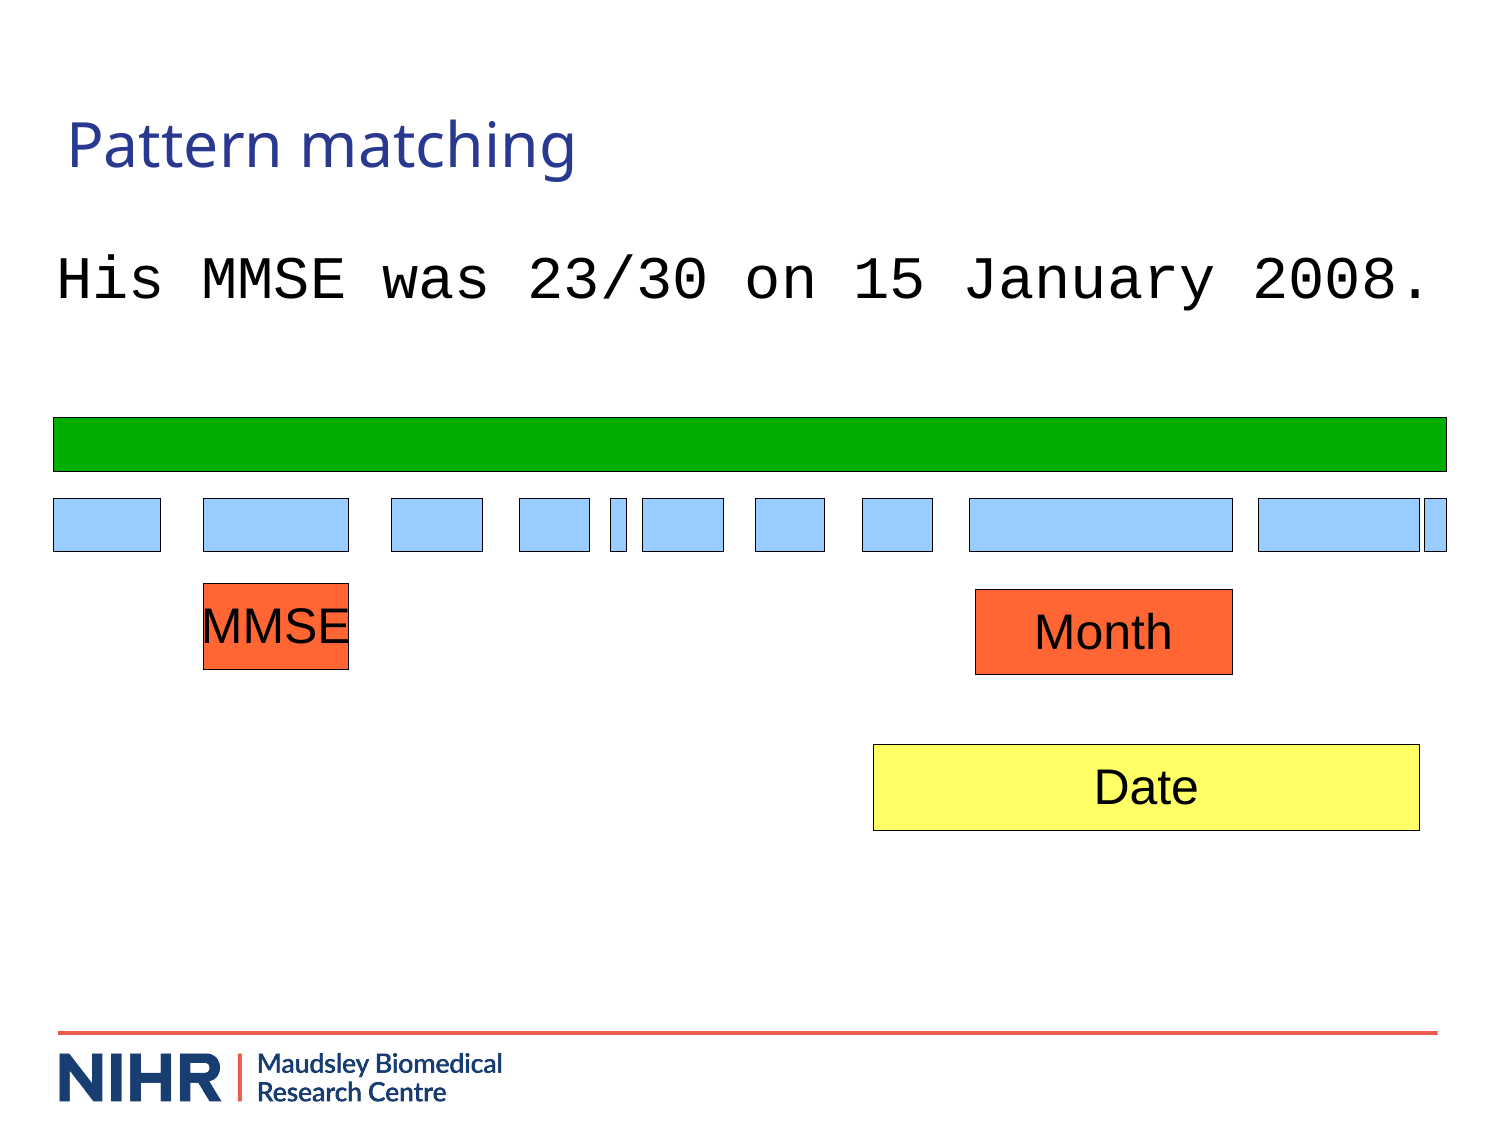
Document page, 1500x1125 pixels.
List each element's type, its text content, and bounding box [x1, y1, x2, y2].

title Pattern matching [51, 89, 1449, 223]
text_box [642, 498, 724, 552]
picture [29, 1018, 531, 1125]
text_box [519, 498, 590, 552]
text_box [203, 498, 349, 552]
text_box [610, 498, 627, 552]
text_box Month [975, 589, 1233, 675]
text_box [969, 498, 1233, 552]
text_box His MMSE was 23/30 on 15 January 2008. [41, 241, 1457, 341]
text_box [391, 498, 483, 552]
text_box MMSE [203, 583, 349, 670]
text_box [1424, 498, 1447, 552]
text_box [1258, 498, 1420, 552]
text_box Date [873, 744, 1420, 831]
text_box [53, 417, 1447, 472]
text_box [755, 498, 825, 552]
text_box [862, 498, 933, 552]
text_box [53, 498, 161, 552]
